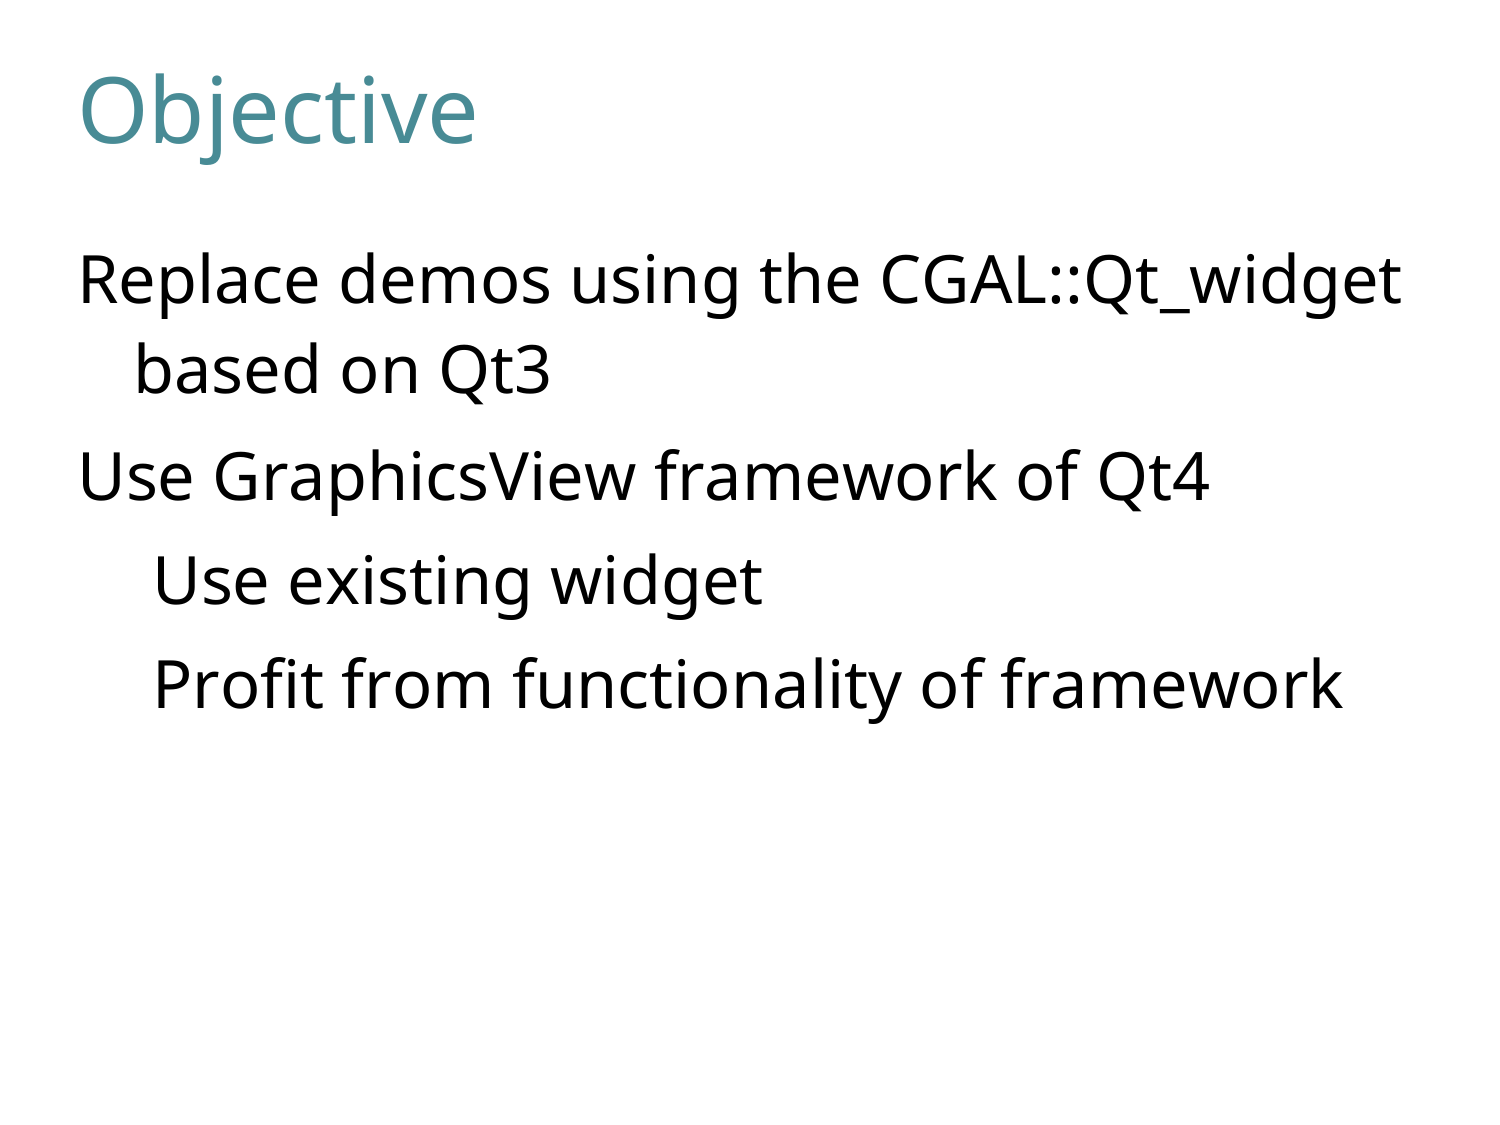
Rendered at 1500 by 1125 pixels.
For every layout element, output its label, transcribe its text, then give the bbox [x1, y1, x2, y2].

list Replace demos using the CGAL::Qt_widget based on Qt3 Use GraphicsView framework of Qt4 Use existing widget Profit from functionality of framework [62, 224, 1474, 1016]
title Objective [62, 37, 1393, 224]
